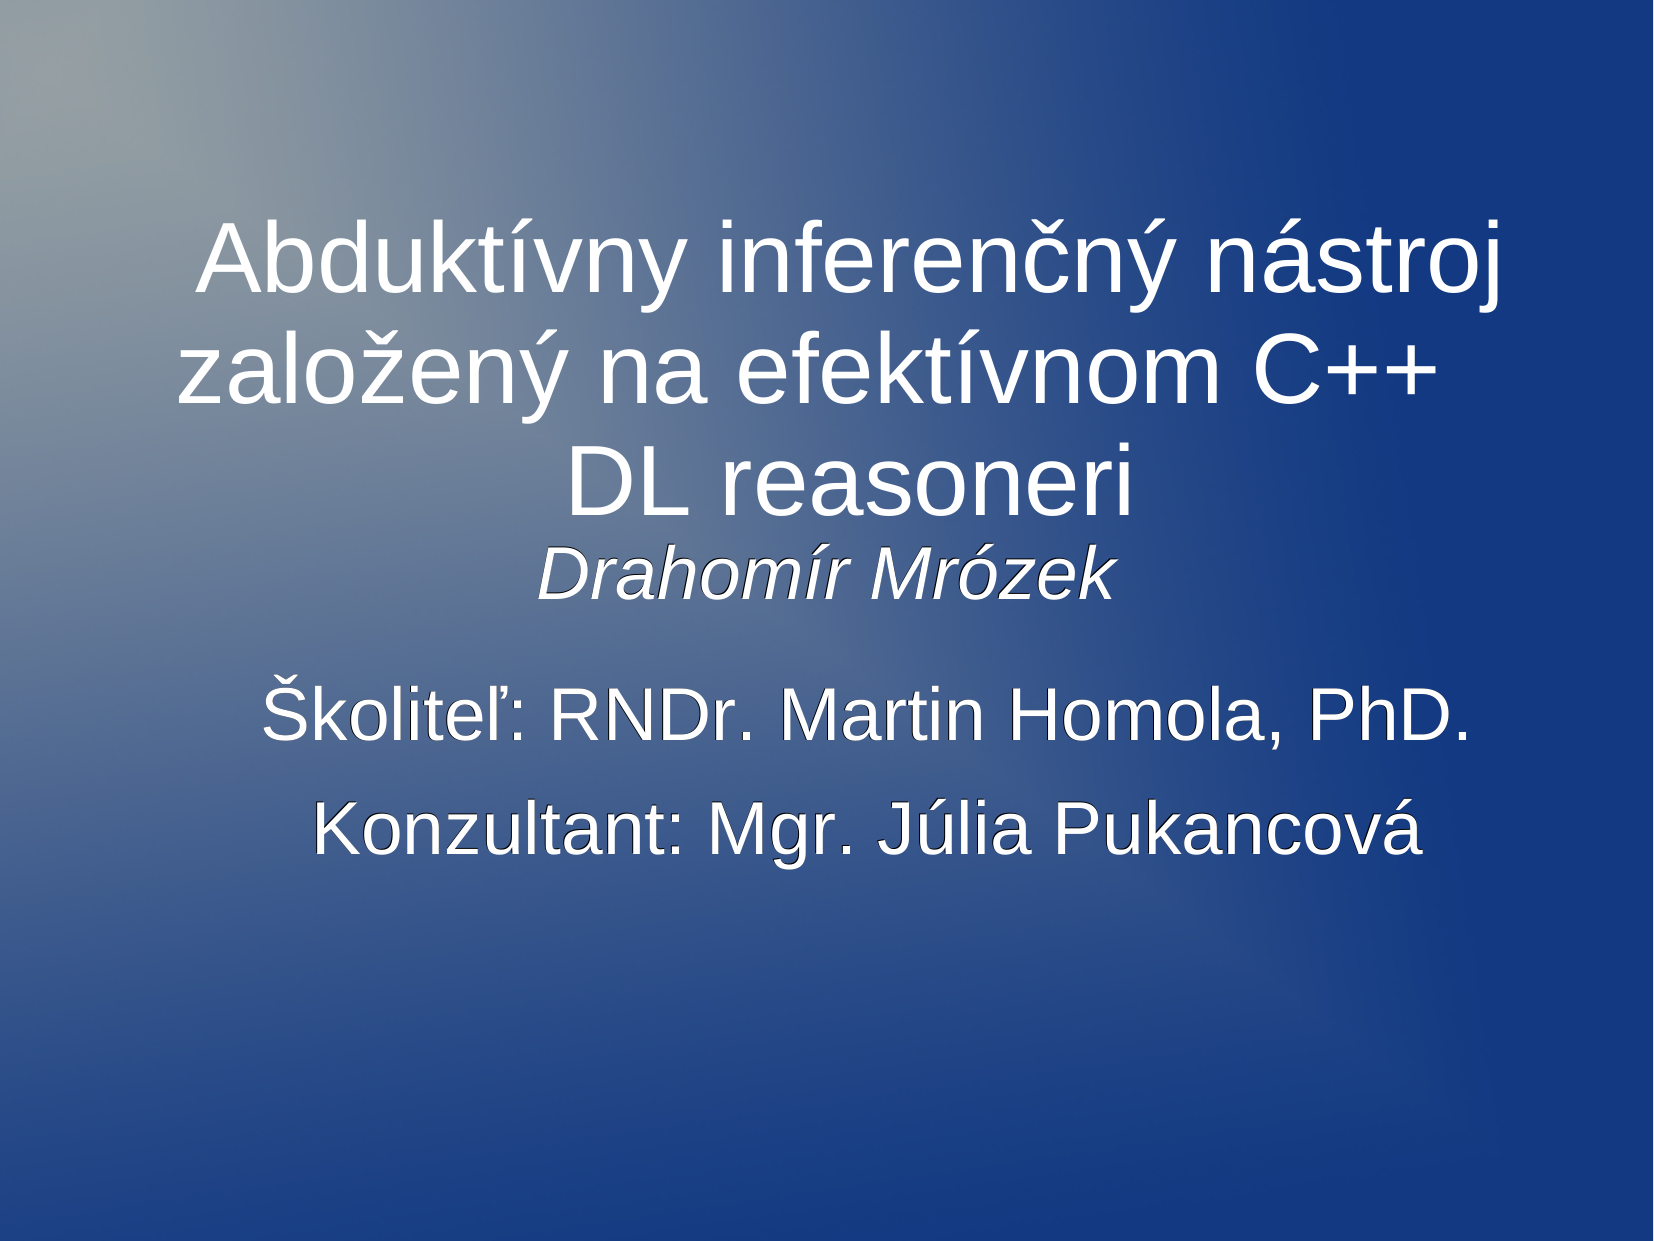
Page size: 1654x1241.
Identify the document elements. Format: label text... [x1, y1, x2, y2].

list Drahomír Mrózek [82, 531, 1571, 681]
list Školiteľ: RNDr. Martin Homola, PhD. Konzultant: Mgr. Júlia Pukancová [88, 672, 1577, 1064]
title Abduktívny inferenčný nástroj založený na efektívnom C++ DL reasoneri [106, 201, 1594, 538]
picture [0, 0, 1654, 1241]
